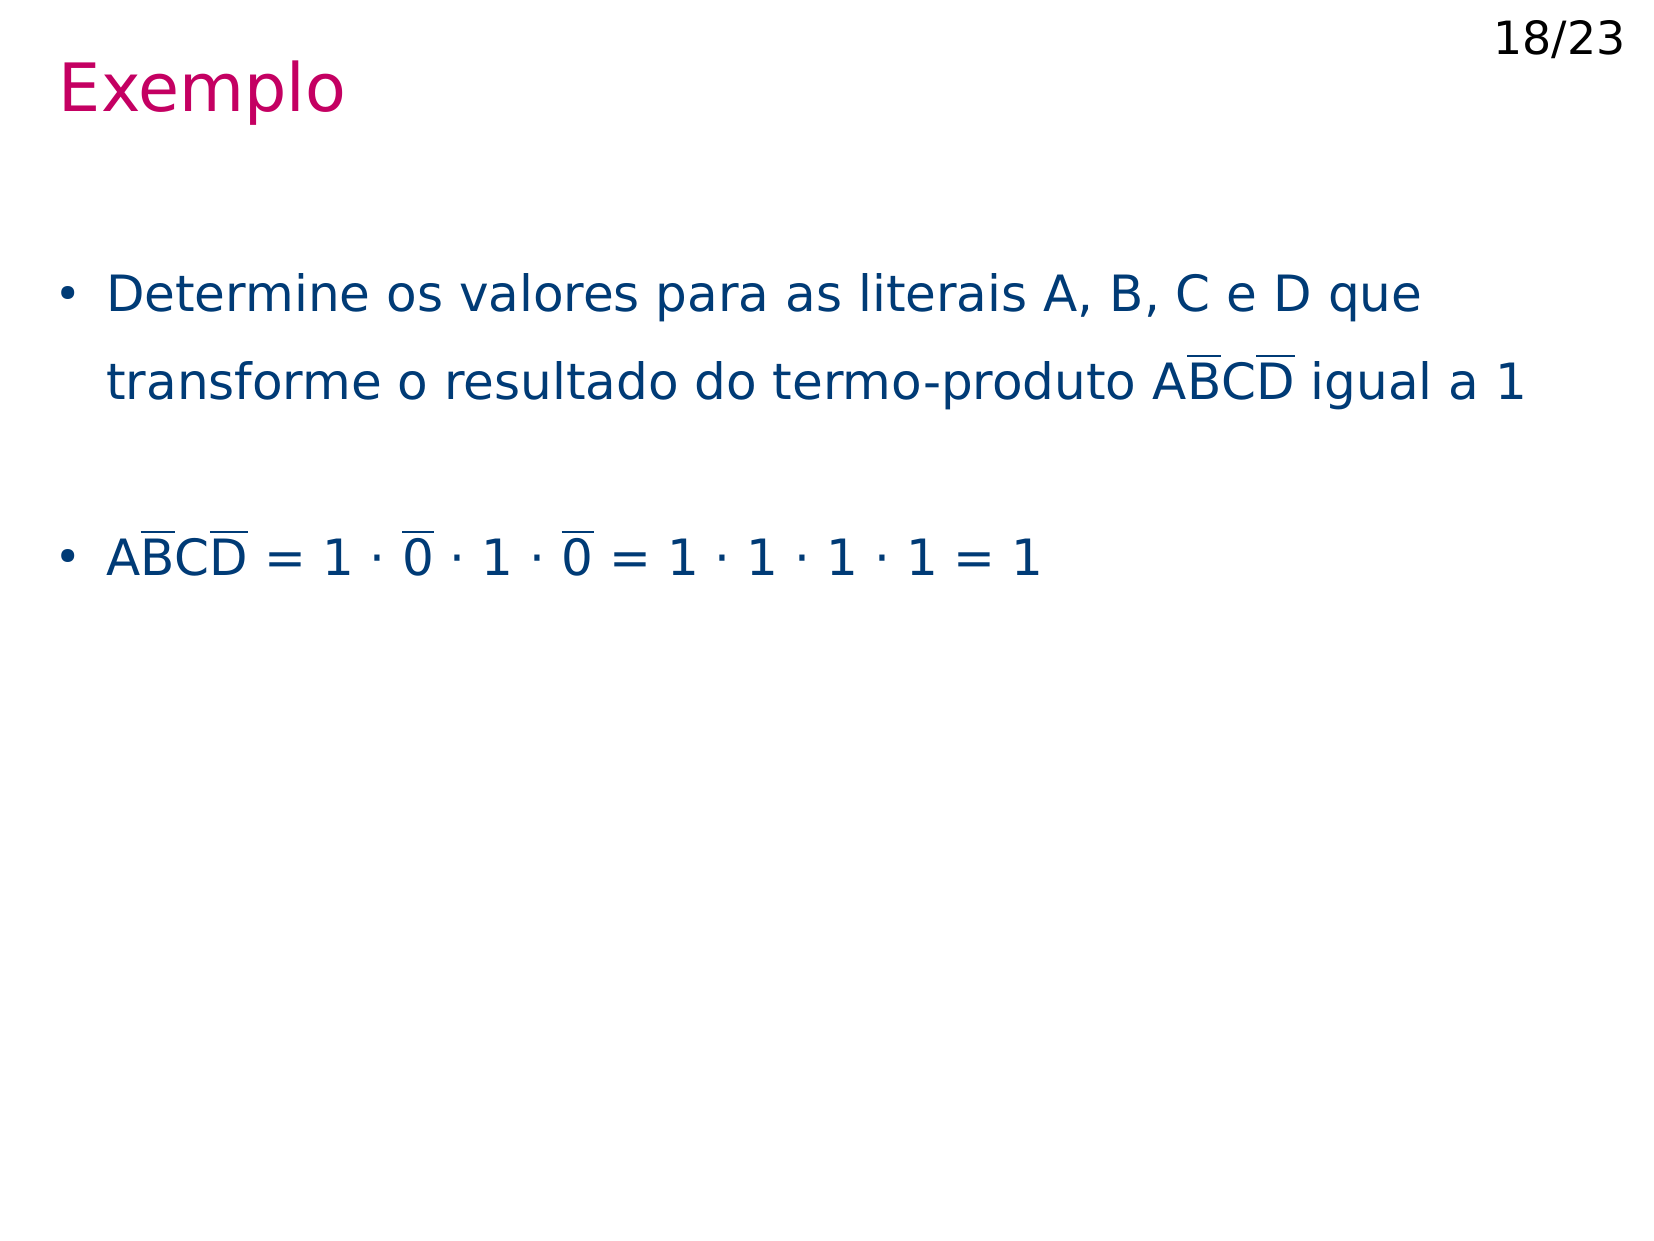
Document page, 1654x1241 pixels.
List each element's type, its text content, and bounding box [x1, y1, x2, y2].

title Exemplo [59, 29, 1625, 148]
list Determine os valores para as literais A, B, C e D que transforme o resultado do termo-produto ABCD igual a 1 ABCD = 1 · 0 · 1 · 0 = 1 · 1 · 1 · 1 = 1 [59, 236, 1625, 1211]
